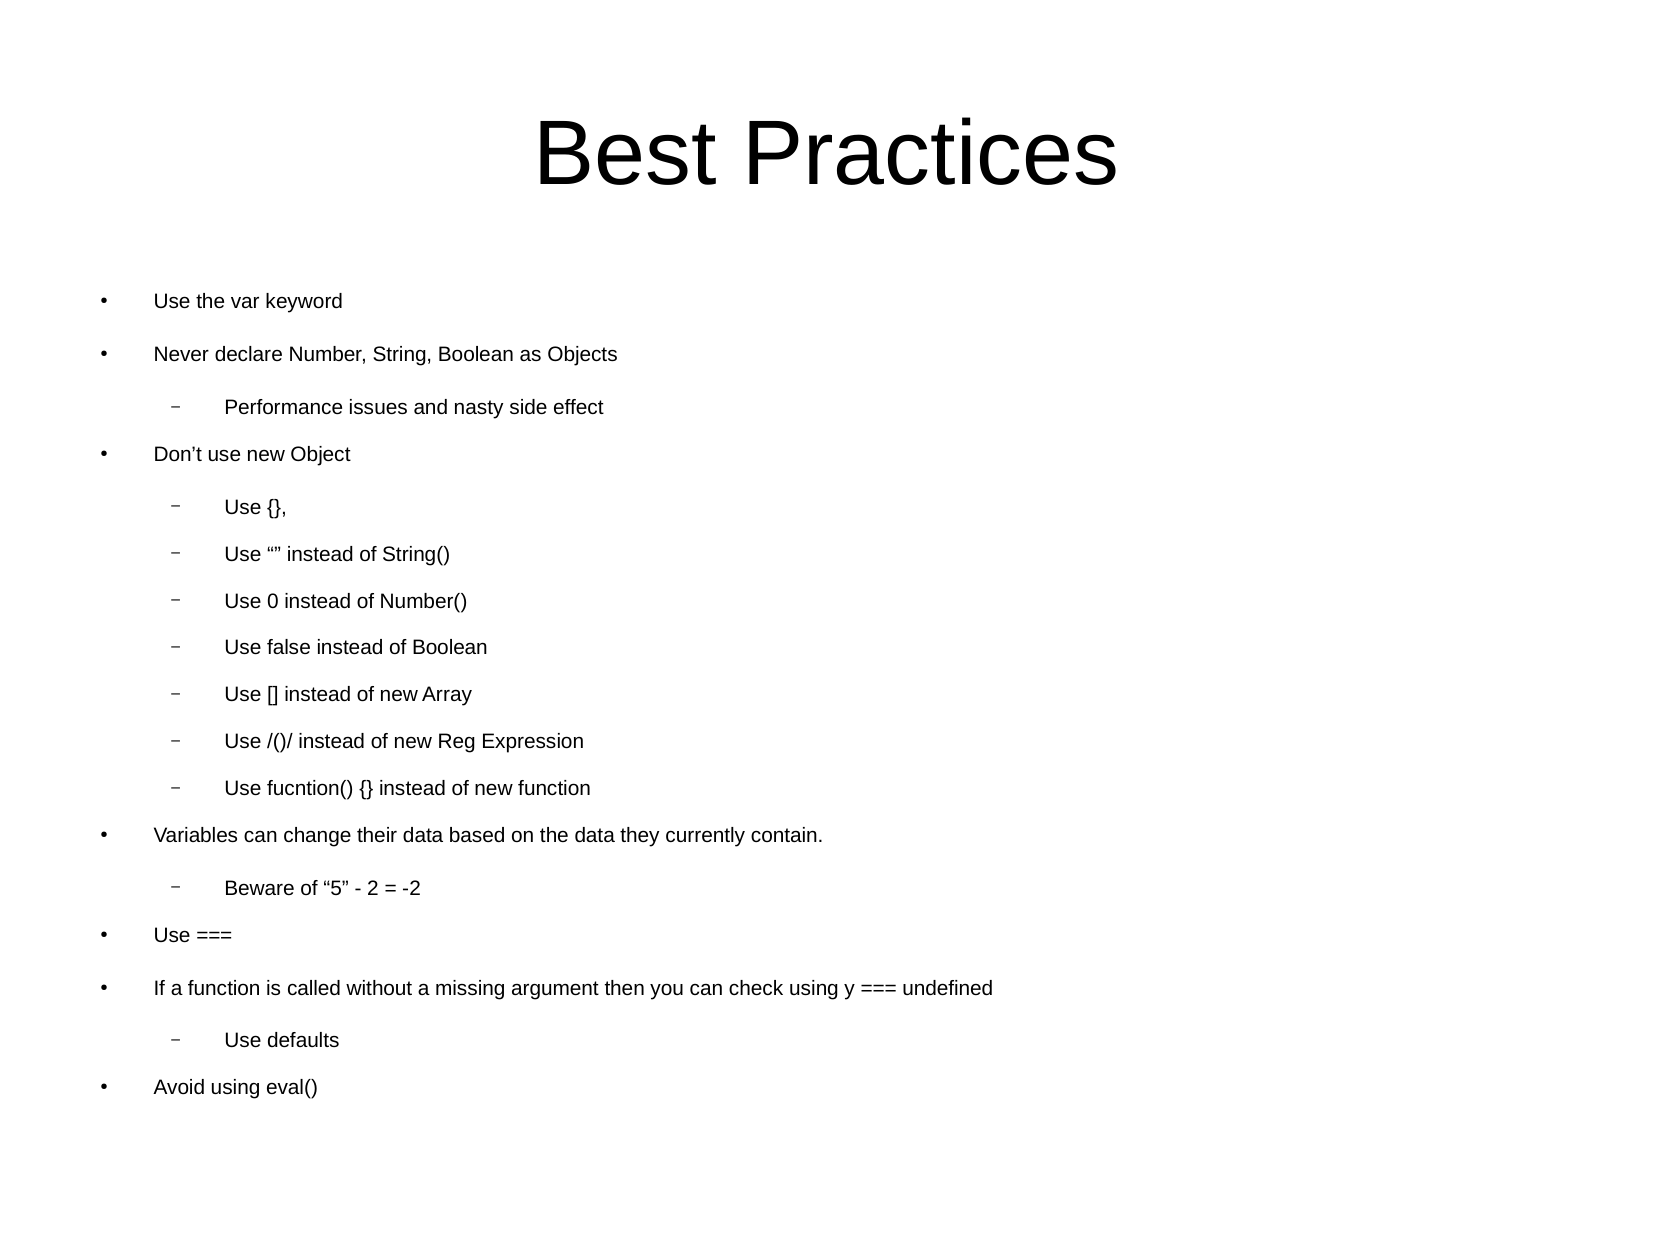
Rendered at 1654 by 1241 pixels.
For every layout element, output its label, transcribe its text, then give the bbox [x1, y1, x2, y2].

list Use the var keyword Never declare Number, String, Boolean as Objects Performance issues and nasty side effect Don’t use new Object Use {}, Use “” instead of String() Use 0 instead of Number() Use false instead of Boolean Use [] instead of new Array Use /()/ instead of new Reg Expression Use fucntion() {} instead of new function Variables can change their data based on the data they currently contain. Beware of “5” - 2 = -2 Use === If a function is called without a missing argument then you can check using y === undefined Use defaults Avoid using eval() [82, 290, 1571, 1216]
title Best Practices [82, 49, 1571, 257]
